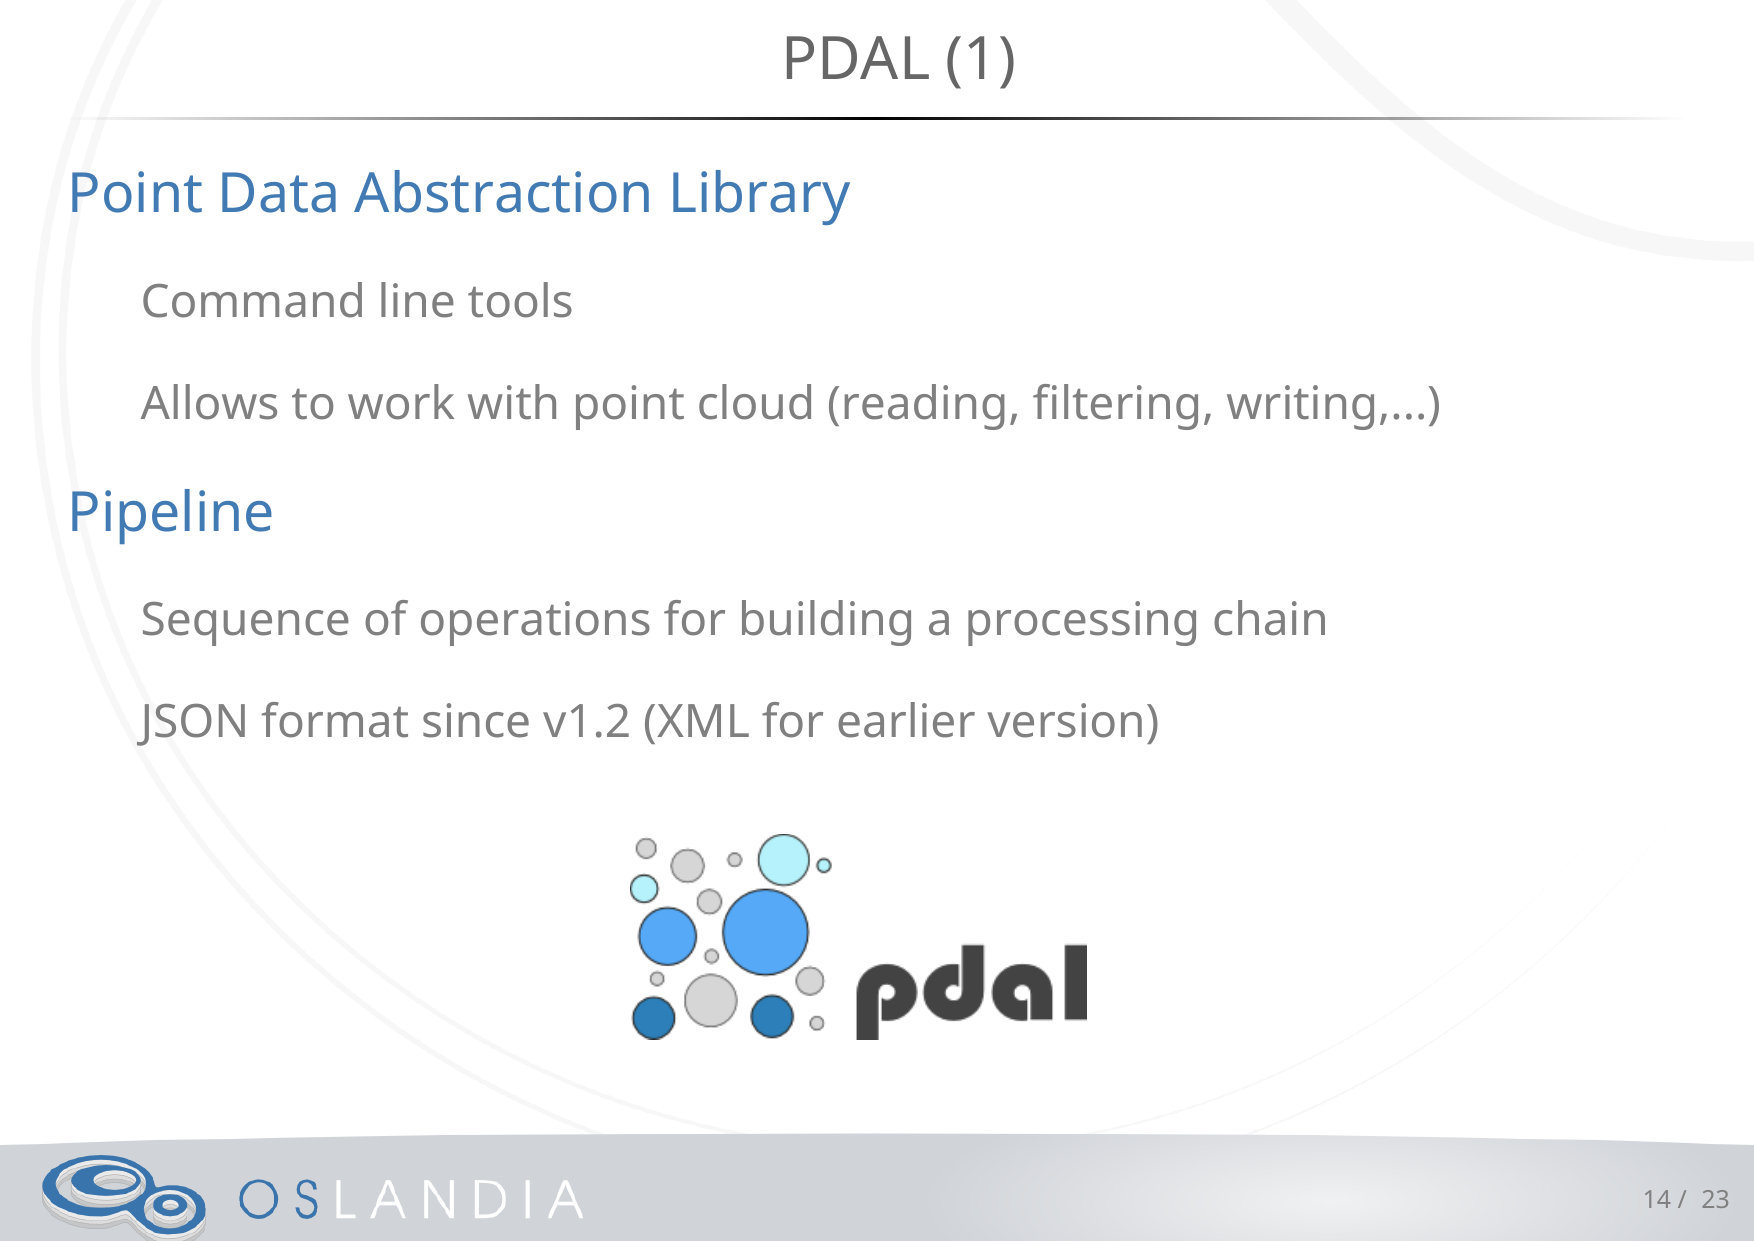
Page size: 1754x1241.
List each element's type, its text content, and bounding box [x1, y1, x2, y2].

list Point Data Abstraction Library Command line tools Allows to work with point cloud (reading, filtering, writing,...) Pipeline Sequence of operations for building a processing chain JSON format since v1.2 (XML for earlier version) [38, 153, 1710, 770]
title PDAL (1) [31, 14, 1754, 98]
picture [0, 0, 1754, 1241]
